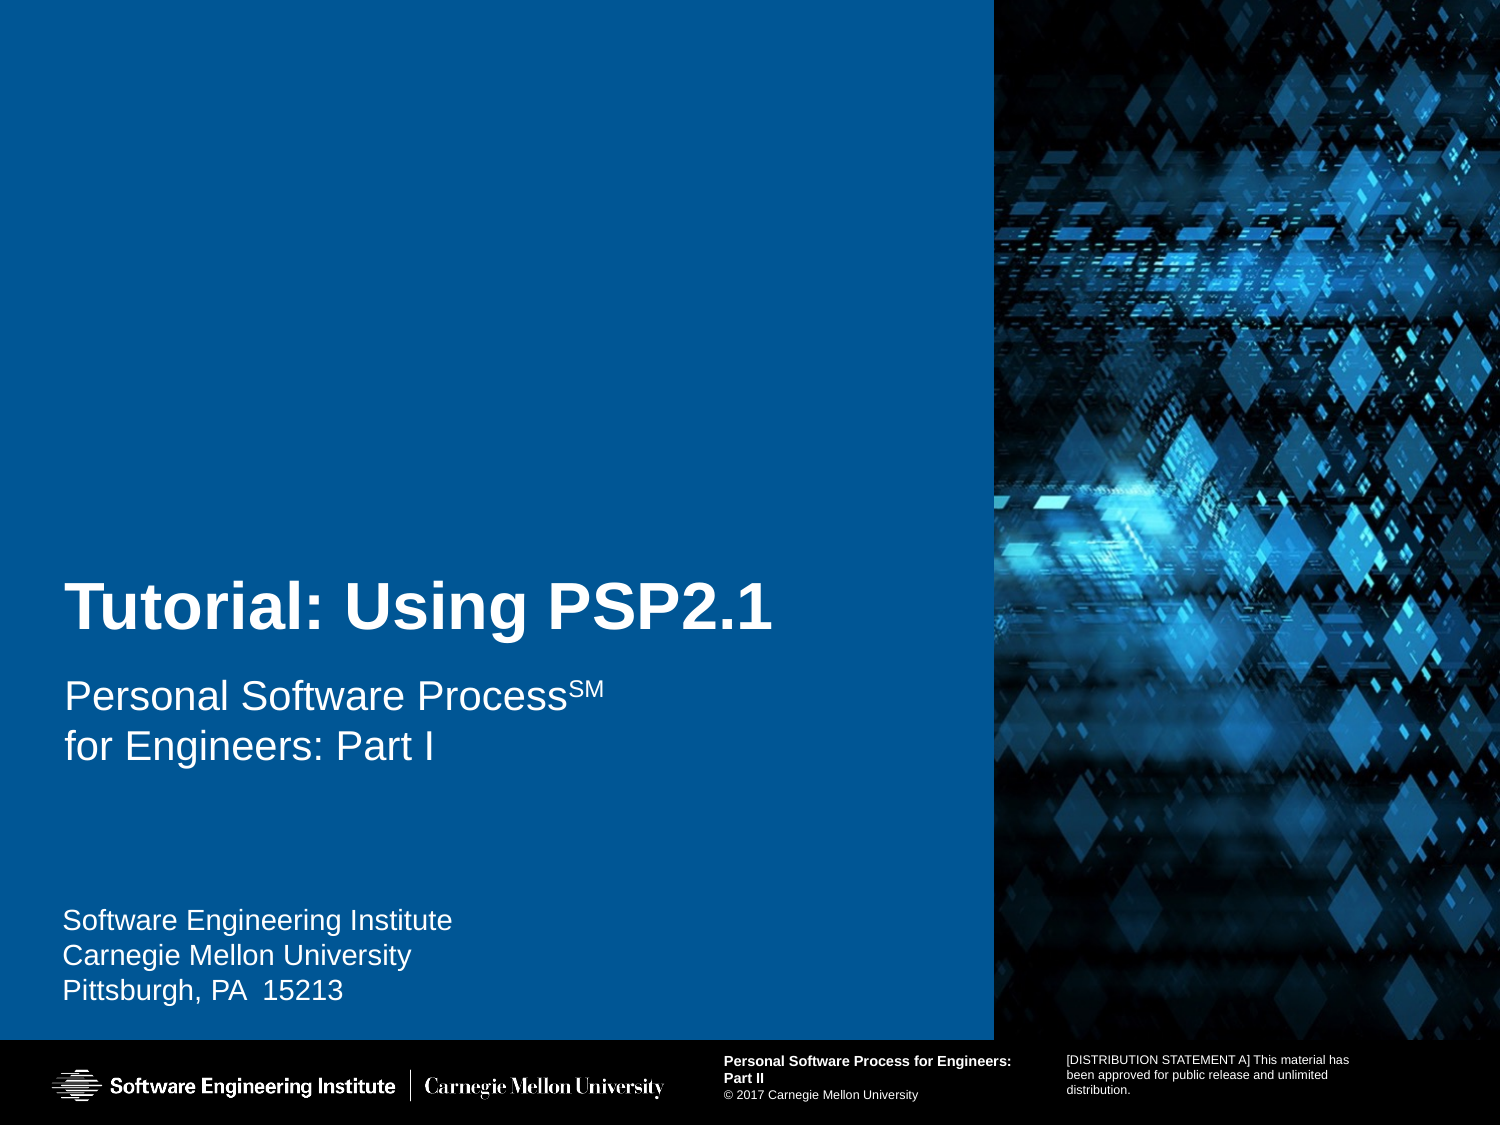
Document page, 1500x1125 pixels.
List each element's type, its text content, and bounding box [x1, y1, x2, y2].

title Tutorial: Using PSP2.1 [64, 43, 850, 644]
picture [43, 1062, 673, 1106]
picture [994, 0, 1500, 1040]
subtitle Personal Software ProcessSM for Engineers: Part I [64, 668, 850, 882]
